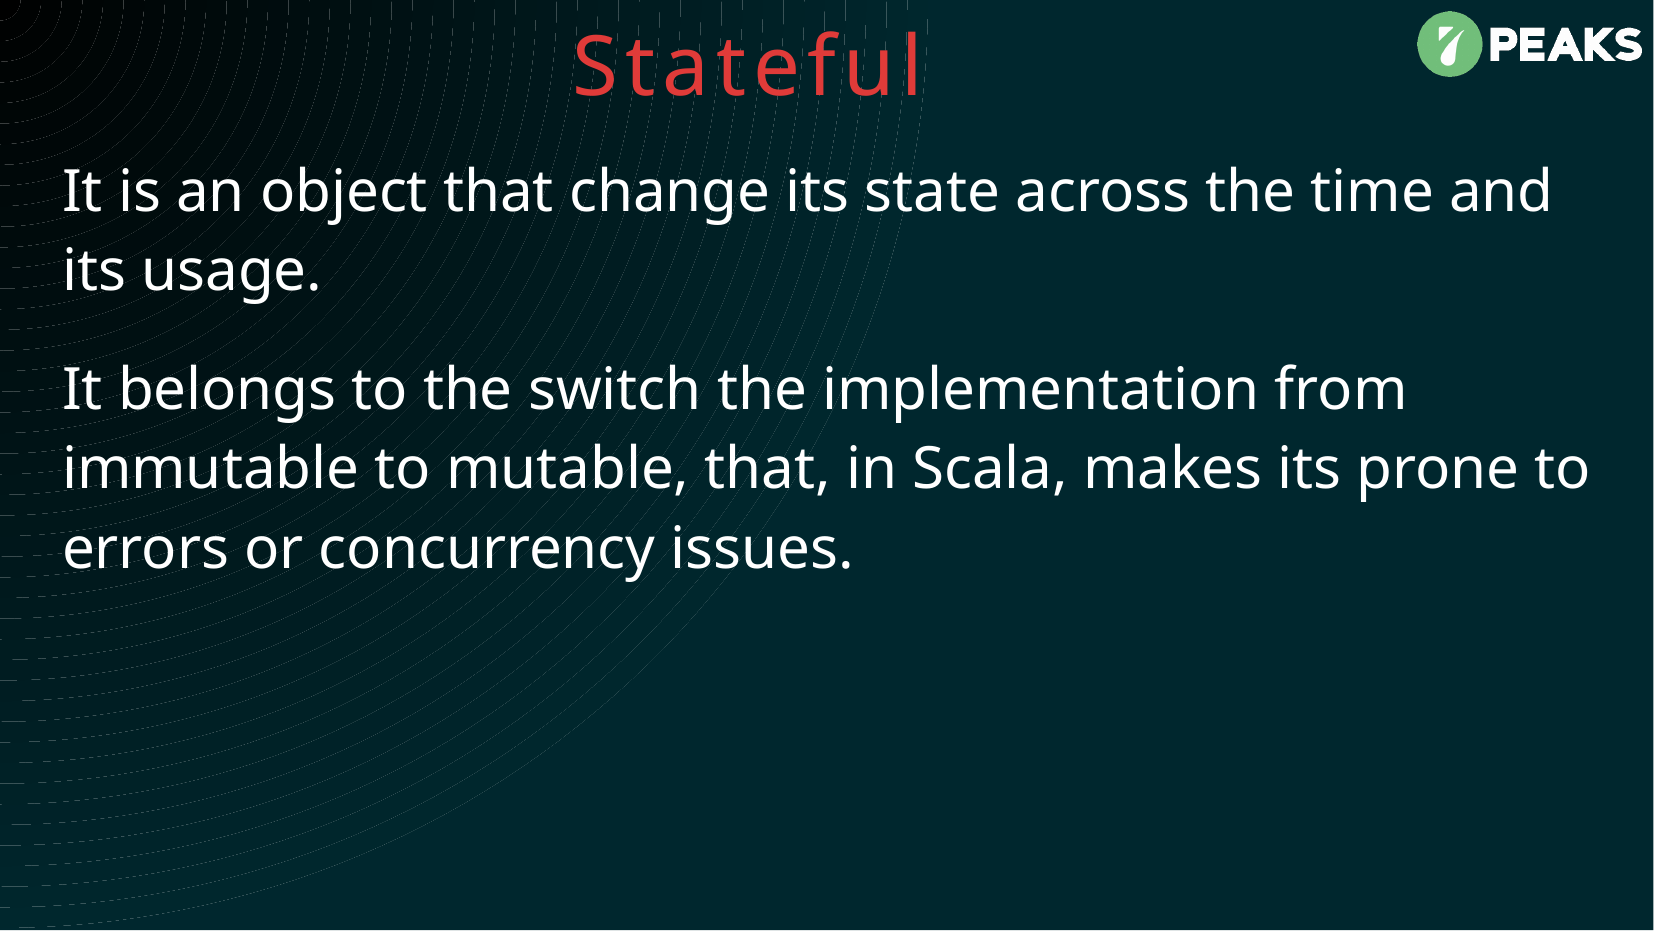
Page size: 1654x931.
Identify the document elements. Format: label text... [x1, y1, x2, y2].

text_box Stateful [558, 0, 1096, 141]
picture [1417, 11, 1642, 77]
text_box It is an object that change its state across the time and its usage. It belongs to the switch the implementation from immutable to mutable, that, in Scala, makes its prone to errors or concurrency issues. [47, 141, 1607, 908]
